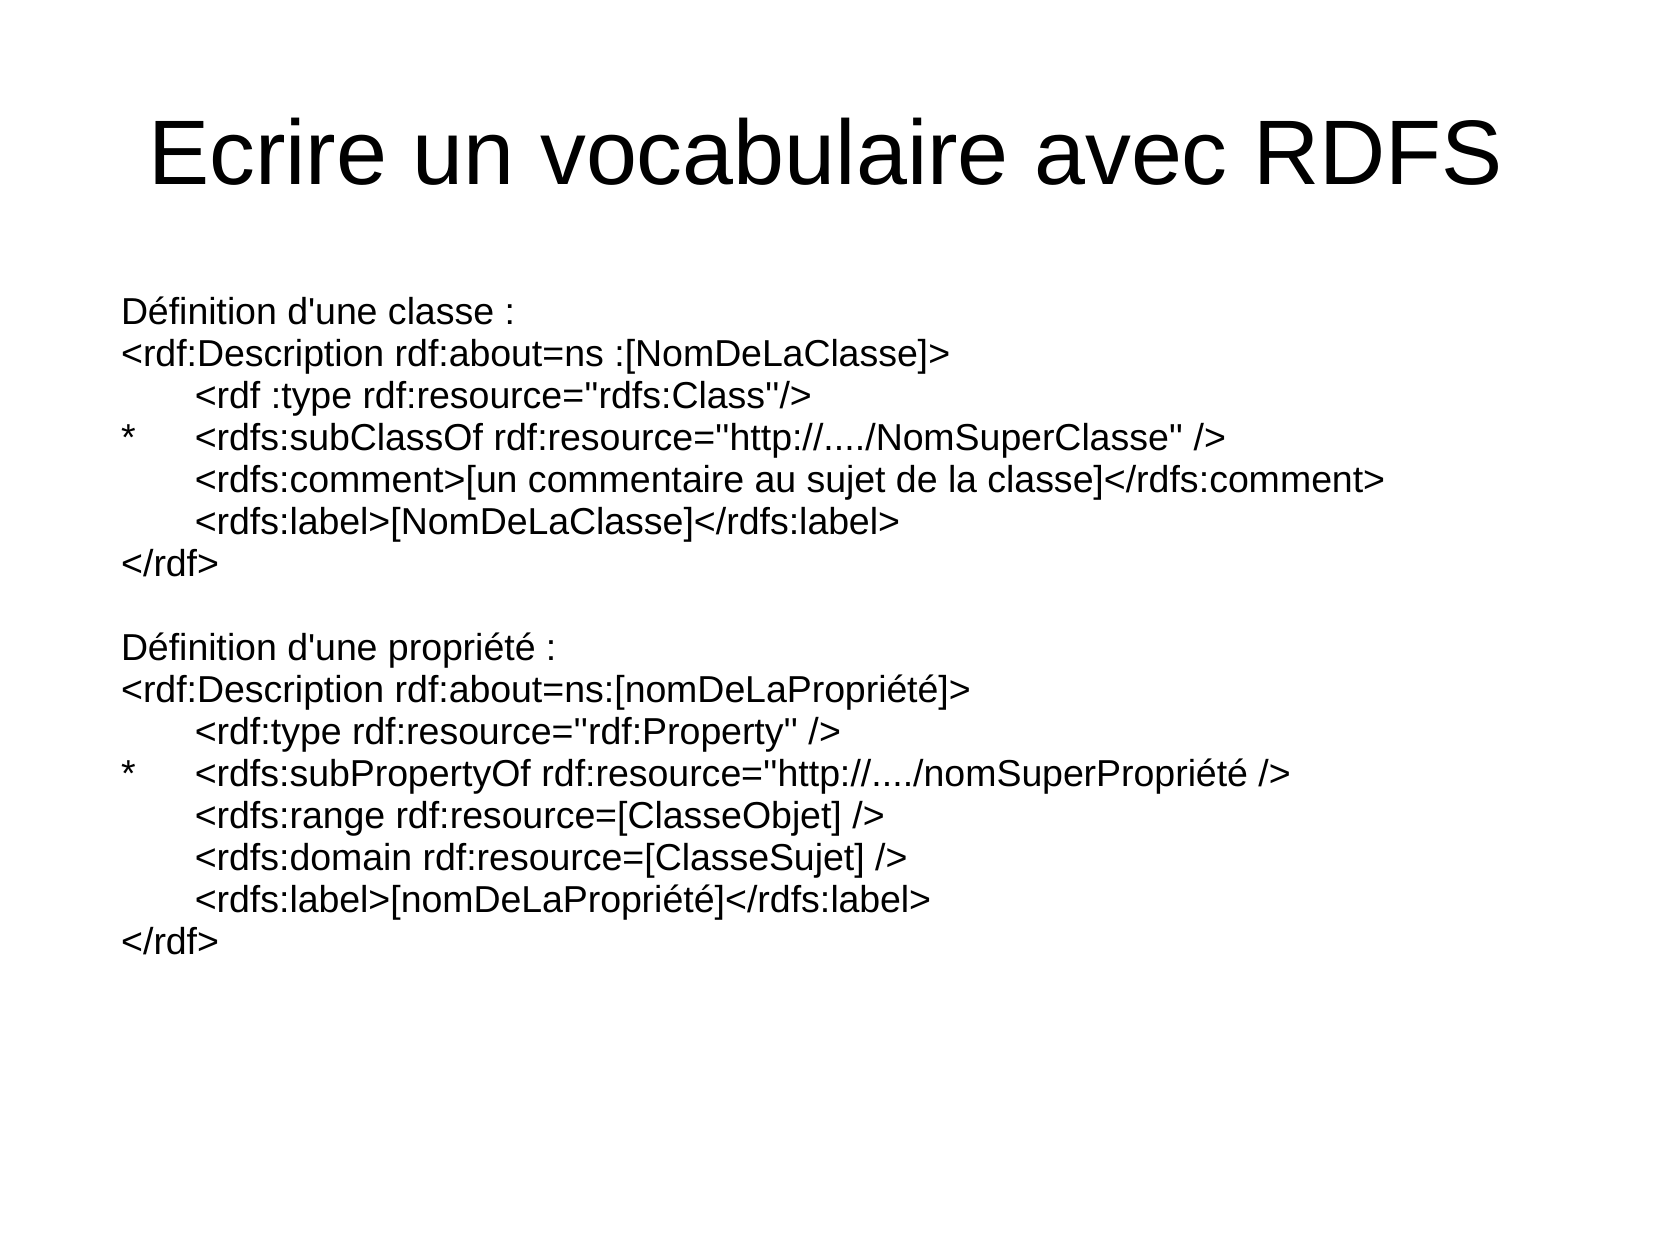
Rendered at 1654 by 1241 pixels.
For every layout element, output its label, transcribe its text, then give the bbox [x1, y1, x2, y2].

title Ecrire un vocabulaire avec RDFS [82, 49, 1571, 257]
text_box Définition d'une classe : <rdf:Description rdf:about=ns :[NomDeLaClasse]> <rdf :type rdf:resource=''rdfs:Class''/> * <rdfs:subClassOf rdf:resource=''http://..../NomSuperClasse'' /> <rdfs:comment>[un commentaire au sujet de la classe]</rdfs:comment> <rdfs:label>[NomDeLaClasse]</rdfs:label> </rdf> Définition d'une propriété : <rdf:Description rdf:about=ns:[nomDeLaPropriété]> <rdf:type rdf:resource=''rdf:Property'' /> * <rdfs:subPropertyOf rdf:resource=''http://..../nomSuperPropriété /> <rdfs:range rdf:resource=[ClasseObjet] /> <rdfs:domain rdf:resource=[ClasseSujet] /> <rdfs:label>[nomDeLaPropriété]</rdfs:label> </rdf> [106, 283, 1560, 971]
